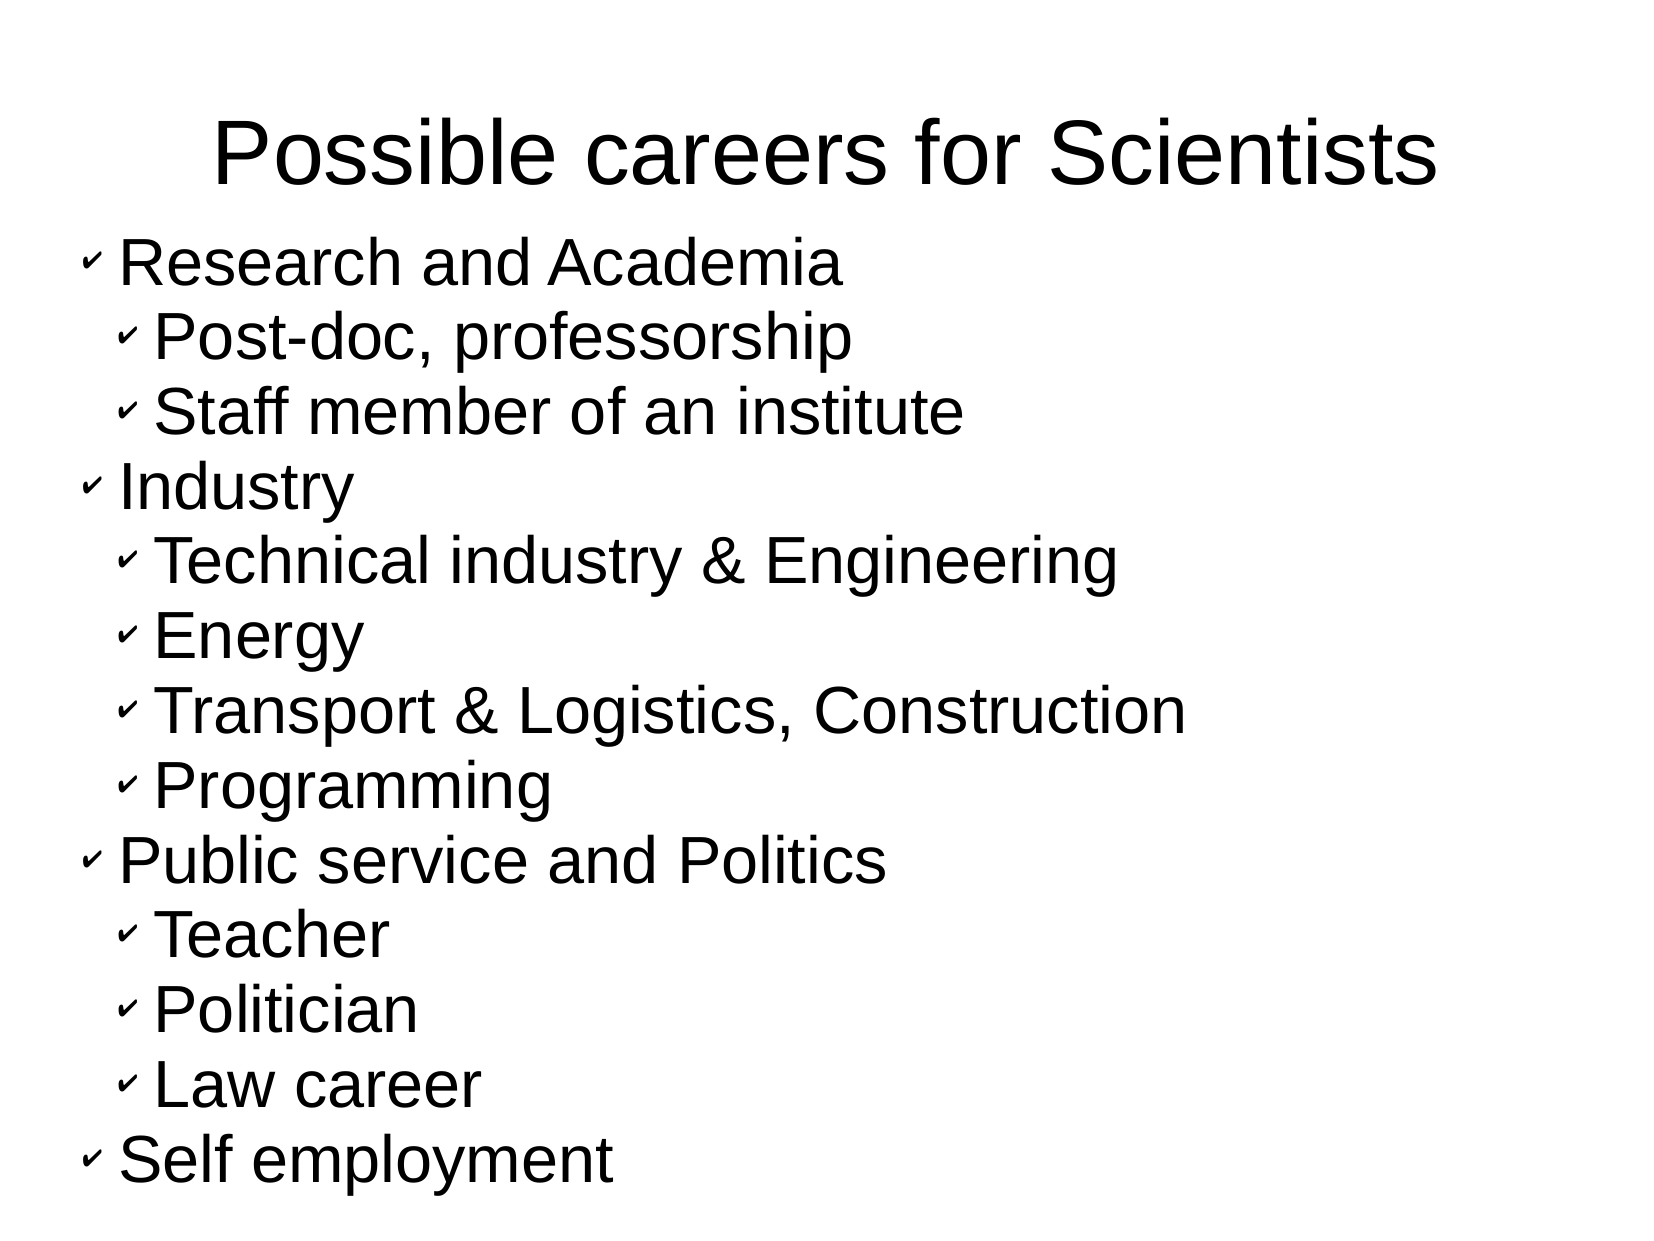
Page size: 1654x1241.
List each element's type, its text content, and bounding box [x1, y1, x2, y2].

title Possible careers for Scientists [82, 49, 1571, 224]
subtitle Research and Academia Post-doc, professorship Staff member of an institute Industry Technical industry & Engineering Energy Transport & Logistics, Construction Programming Public service and Politics Teacher Politician Law career Self employment [82, 224, 1571, 1197]
